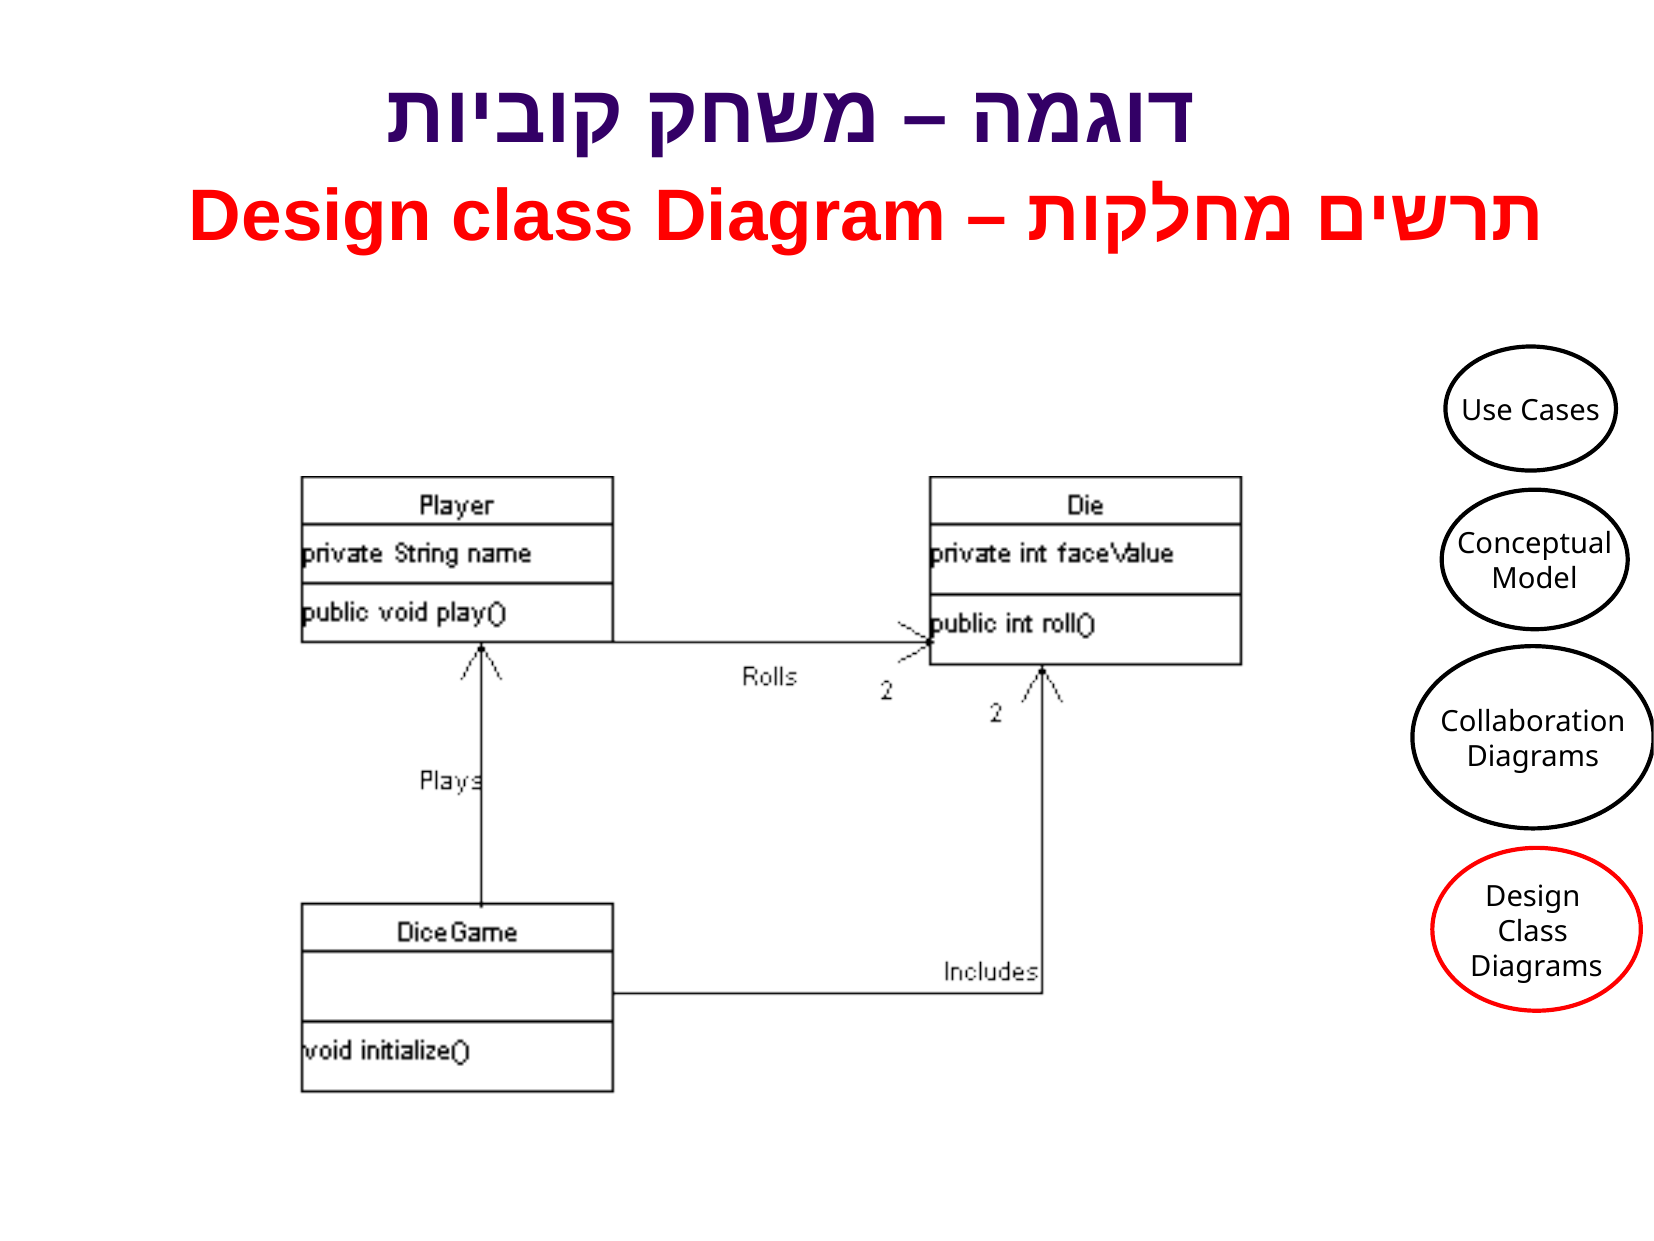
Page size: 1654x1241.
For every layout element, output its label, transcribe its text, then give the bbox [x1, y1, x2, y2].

title דוגמה – משחק קוביות Design class Diagram – תרשים מחלקות [22, 30, 1561, 265]
text_box Use Cases [1445, 346, 1616, 471]
text_box Design Class Diagrams [1432, 847, 1641, 1011]
picture [234, 476, 1381, 1153]
text_box Conceptual Model [1441, 489, 1628, 630]
text_box Collaboration Diagrams [1412, 646, 1654, 829]
